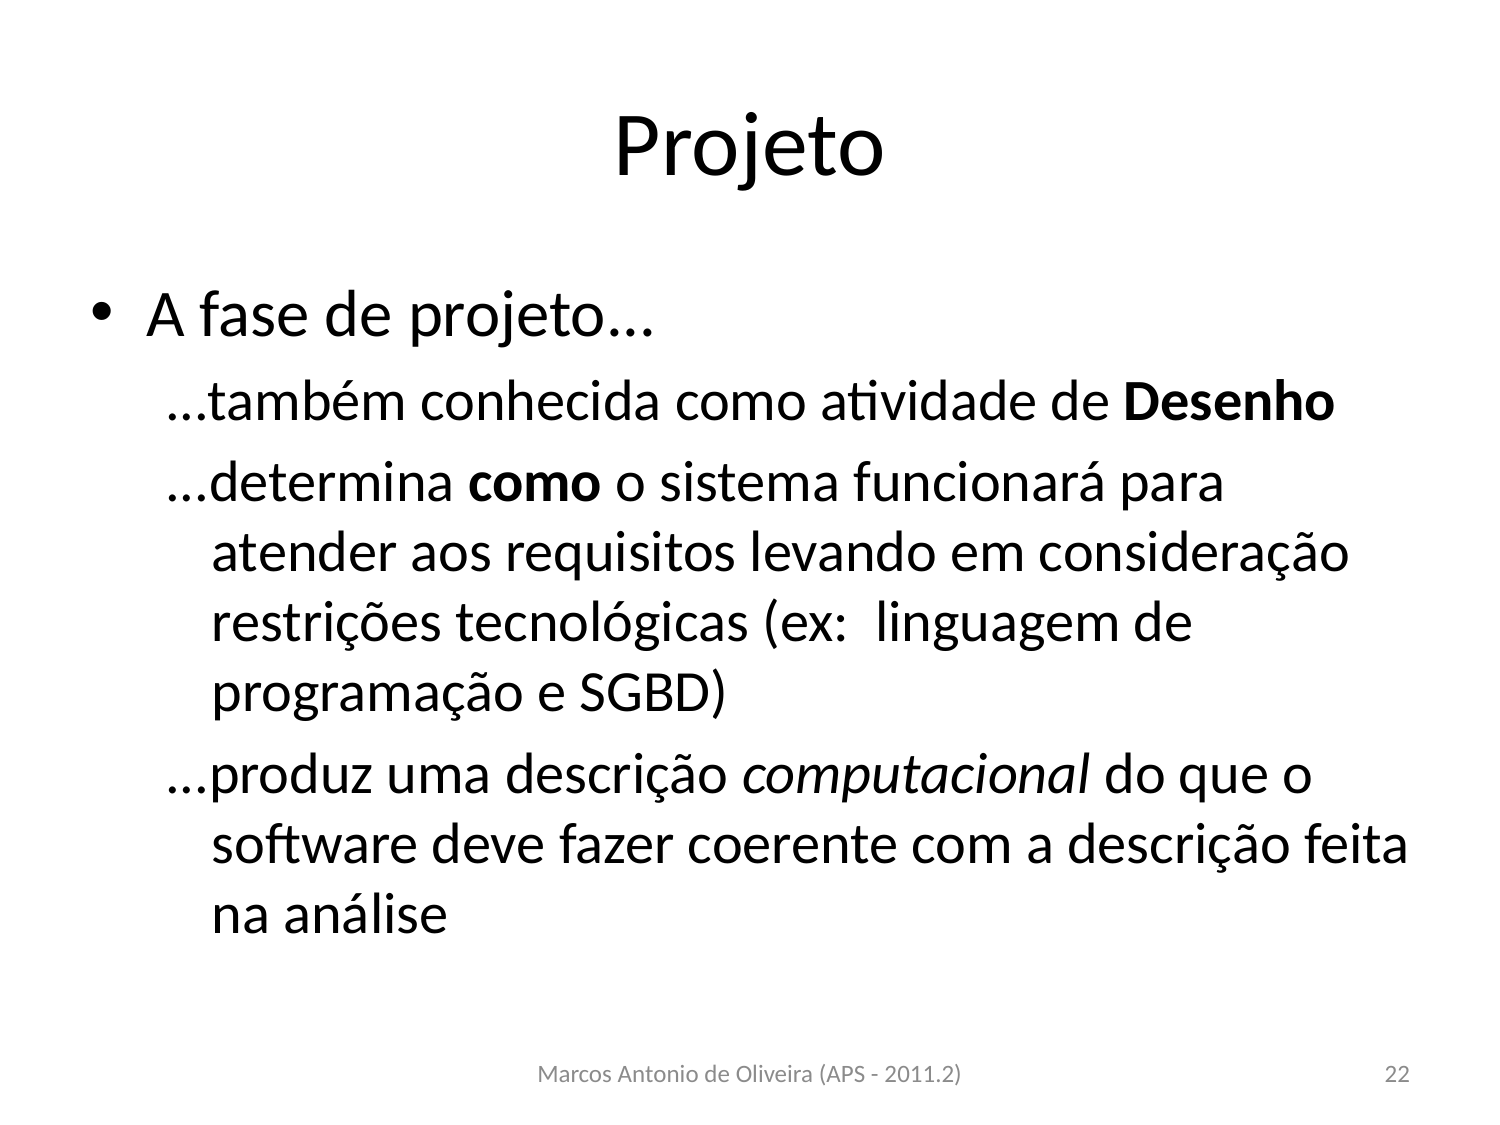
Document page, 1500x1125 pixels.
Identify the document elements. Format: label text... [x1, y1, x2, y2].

list A fase de projeto... ...também conhecida como atividade de Desenho ...determina como o sistema funcionará para atender aos requisitos levando em consideração restrições tecnológicas (ex: linguagem de programação e SGBD) ...produz uma descrição computacional do que o software deve fazer coerente com a descrição feita na análise [75, 262, 1425, 1005]
title Projeto [75, 45, 1425, 233]
footer Marcos Antonio de Oliveira (APS - 2011.2) [512, 1042, 988, 1103]
slide_number <número> [1074, 1042, 1425, 1103]
